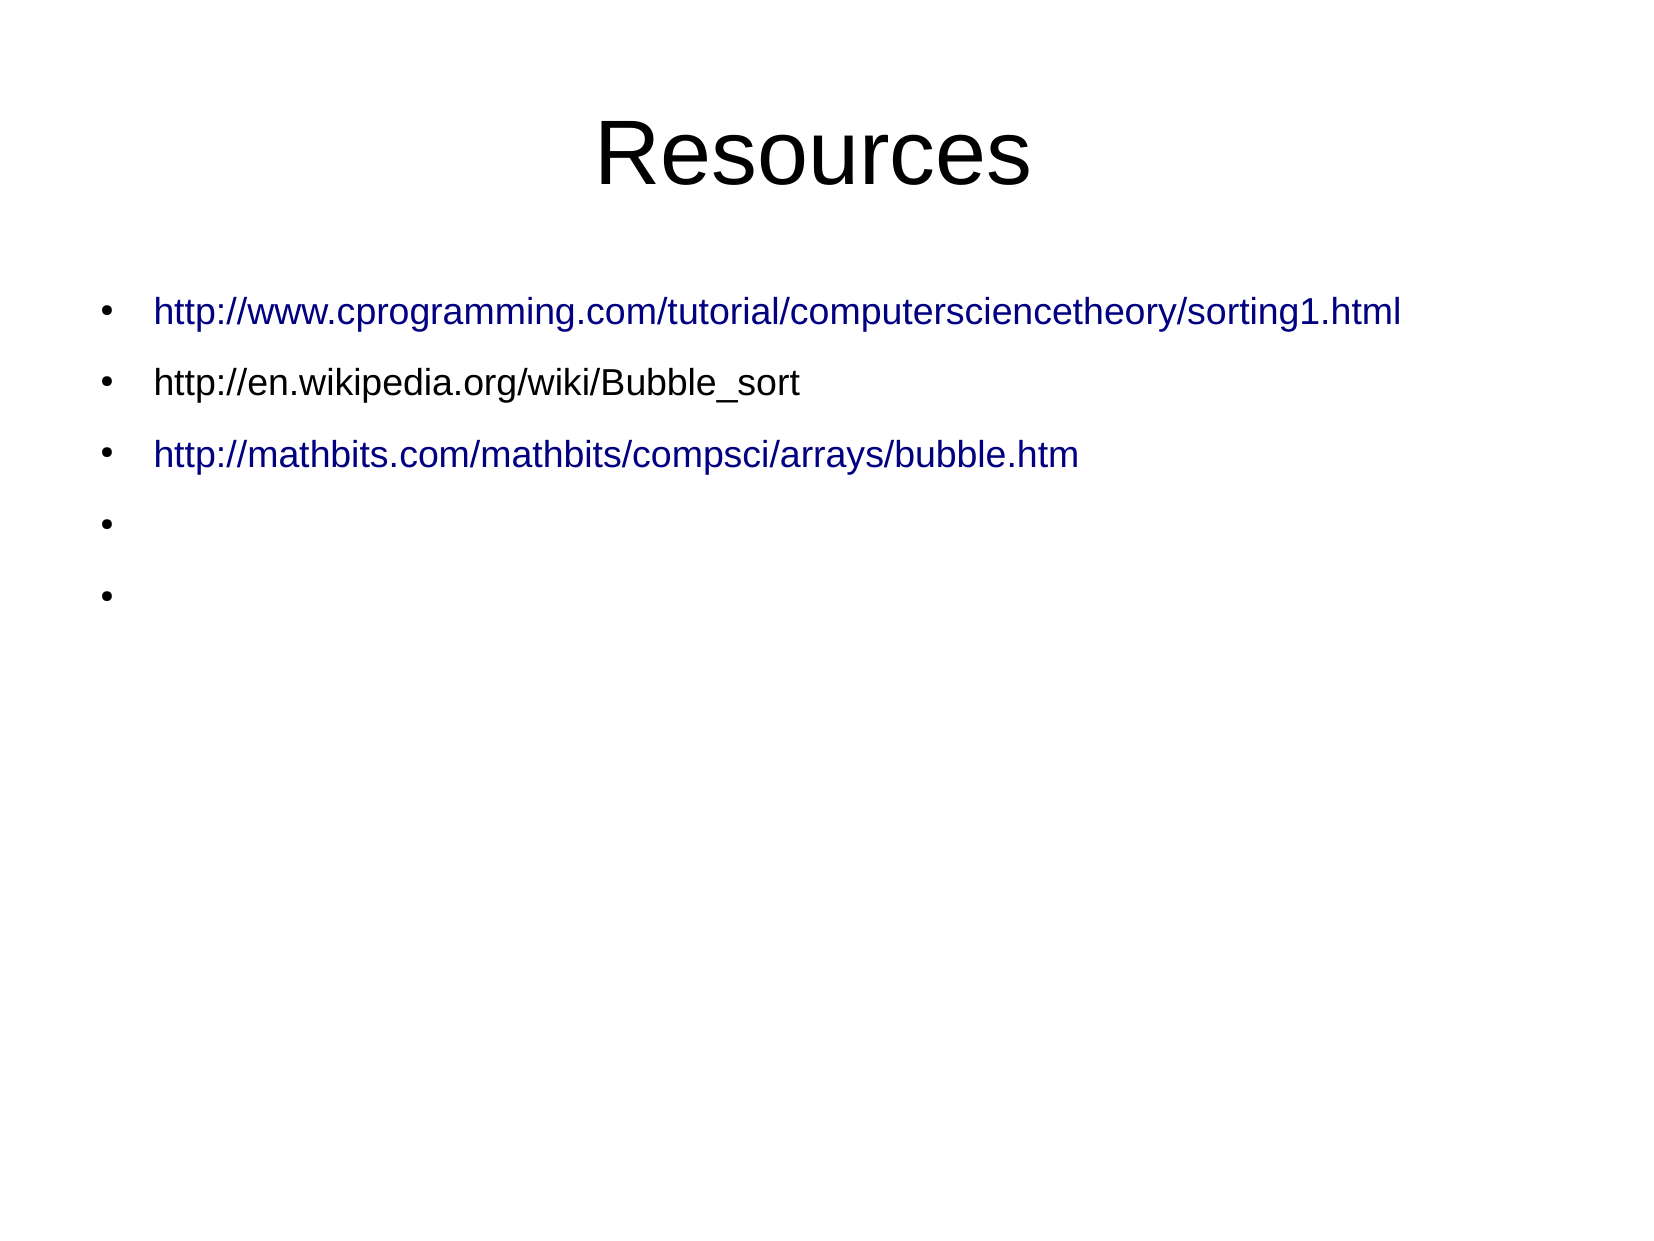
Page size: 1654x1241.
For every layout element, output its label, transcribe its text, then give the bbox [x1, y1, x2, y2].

title Resources [82, 49, 1571, 257]
list http://www.cprogramming.com/tutorial/computersciencetheory/sorting1.html http://en.wikipedia.org/wiki/Bubble_sort http://mathbits.com/mathbits/compsci/arrays/bubble.htm [82, 290, 1538, 1010]
